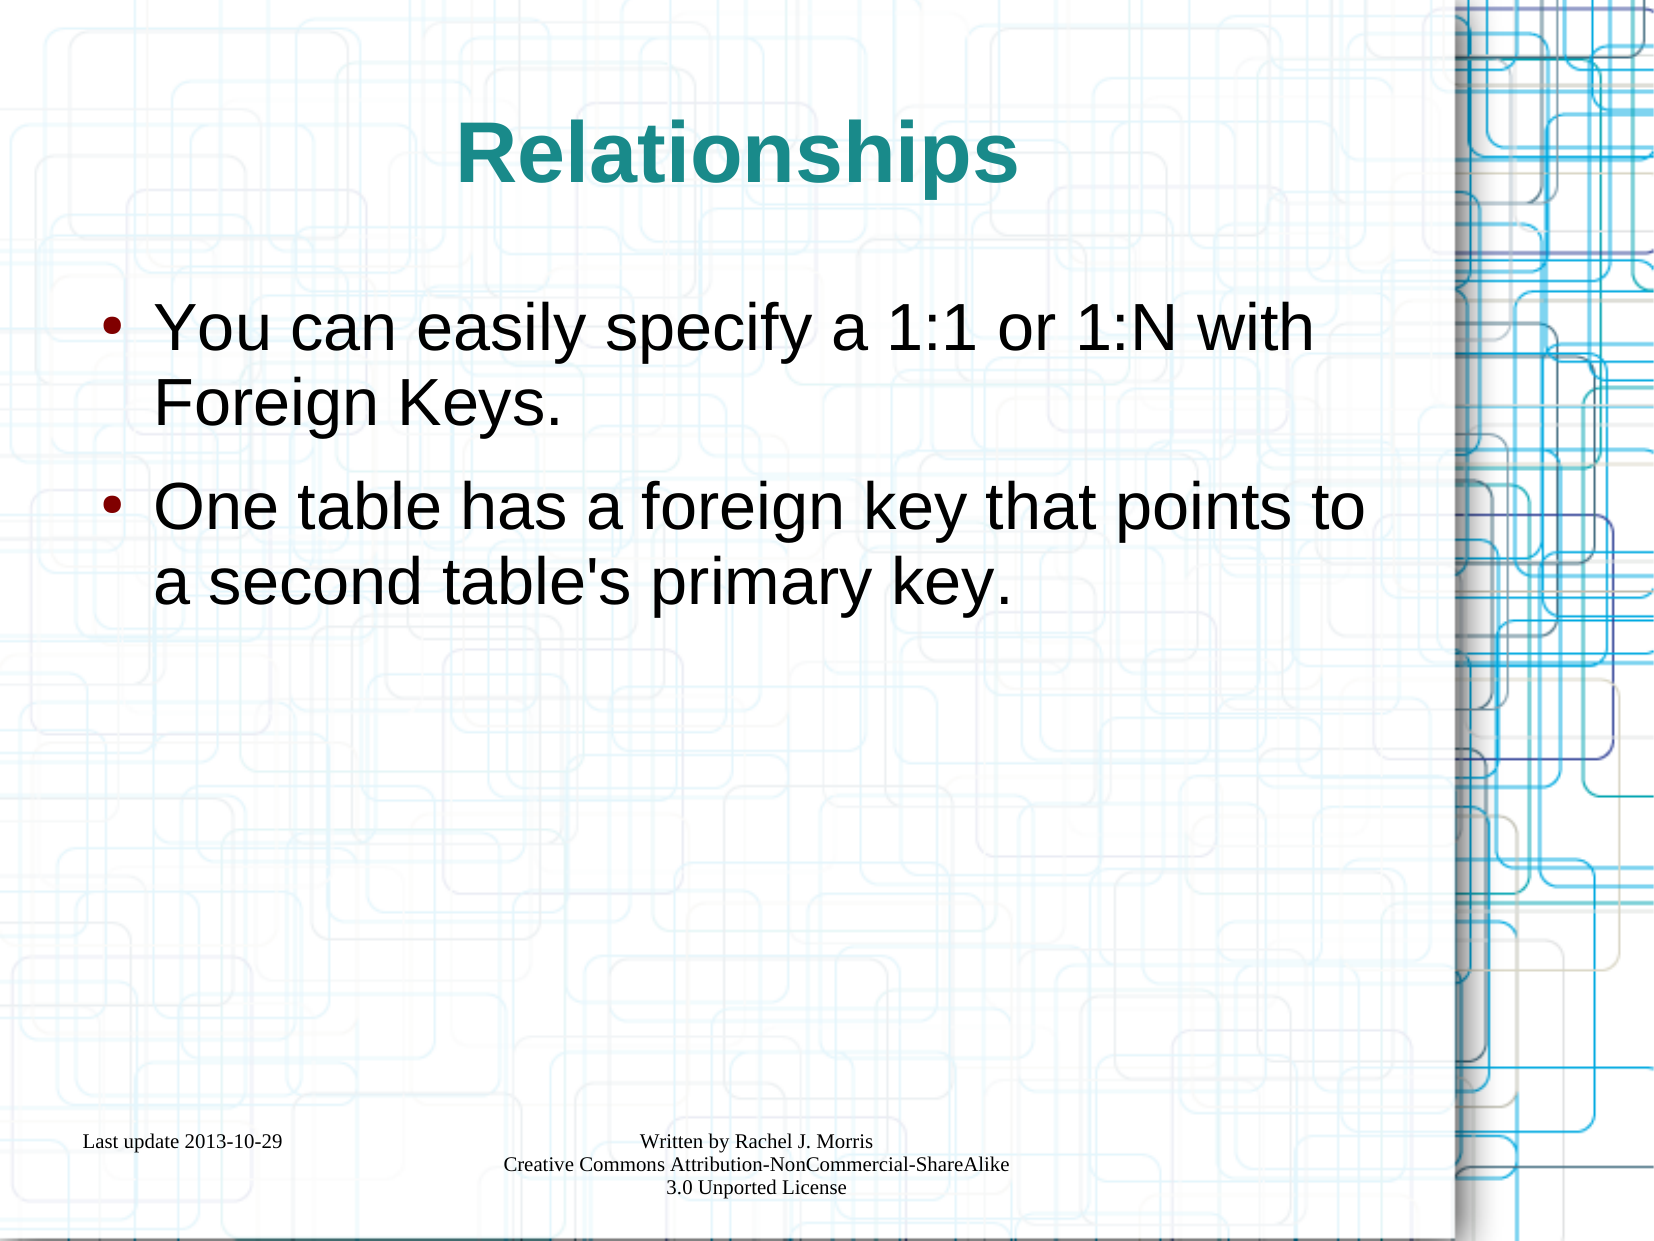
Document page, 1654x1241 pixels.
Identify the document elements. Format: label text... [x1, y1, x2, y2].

picture [0, 0, 1654, 1241]
list You can easily specify a 1:1 or 1:N with Foreign Keys. One table has a foreign key that points to a second table's primary key. [82, 290, 1418, 1010]
title Relationships [59, 49, 1418, 257]
